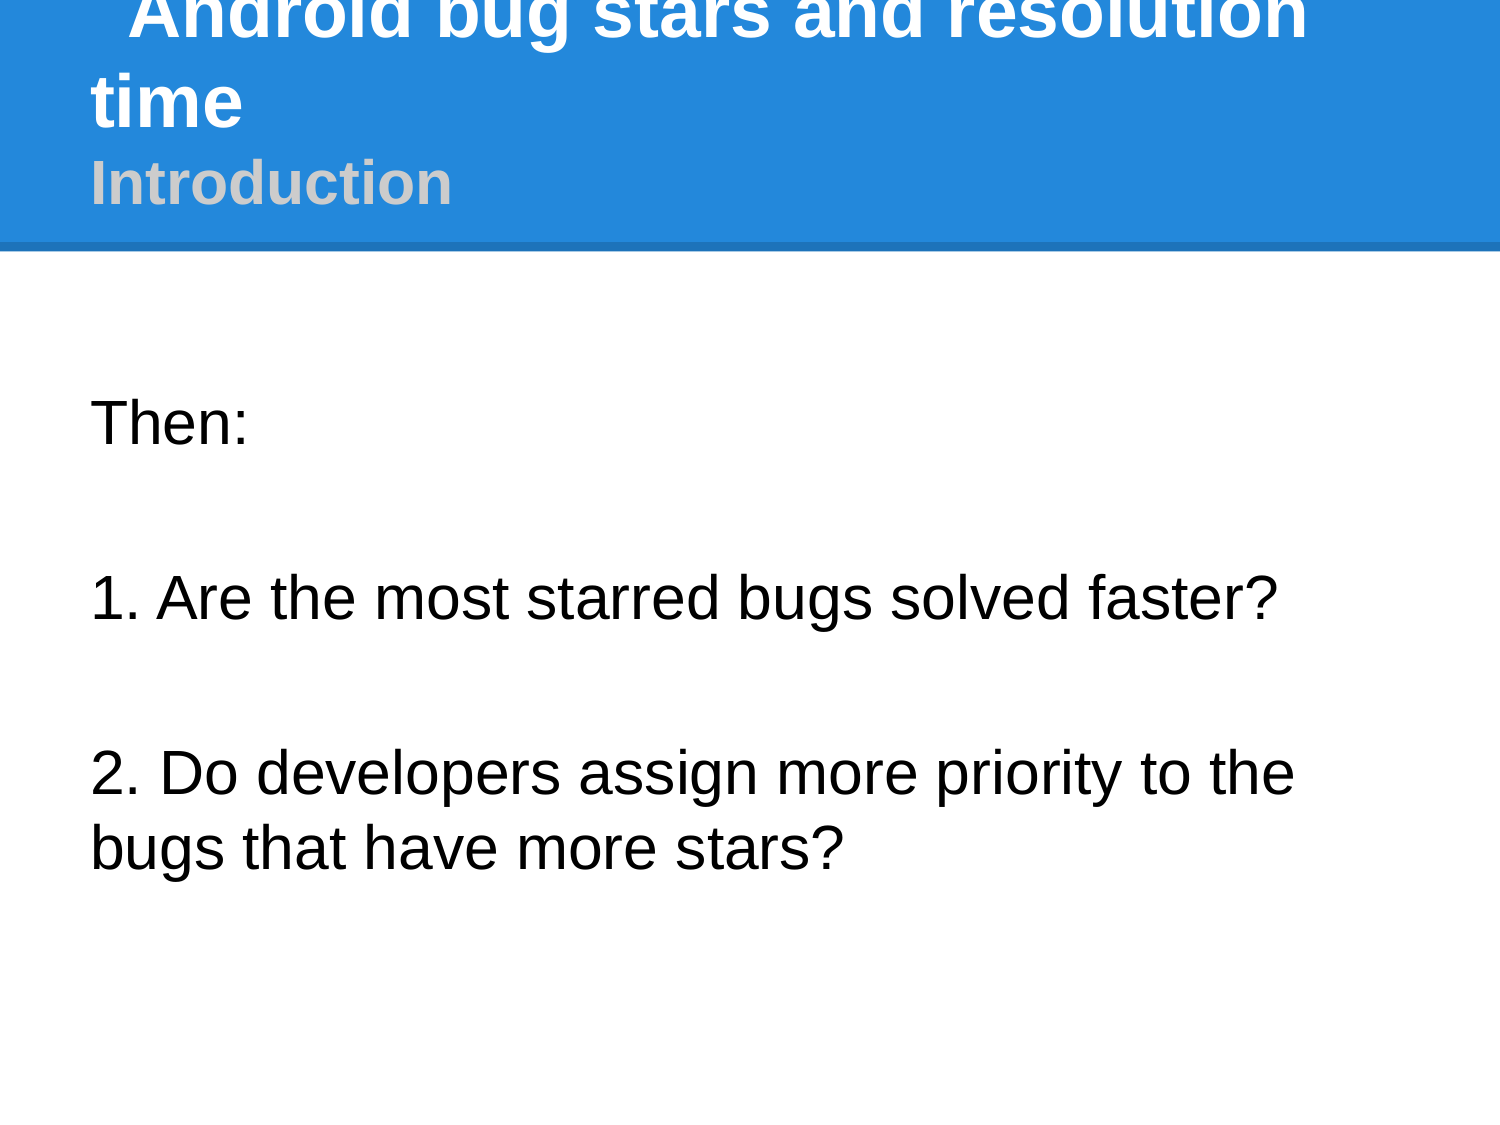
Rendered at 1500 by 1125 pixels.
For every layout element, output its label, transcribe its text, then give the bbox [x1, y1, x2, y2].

title Android bug stars and resolution time Introduction [75, 0, 1475, 233]
list Then: 1. Are the most starred bugs solved faster? 2. Do developers assign more priority to the bugs that have more stars? [75, 262, 1425, 1036]
